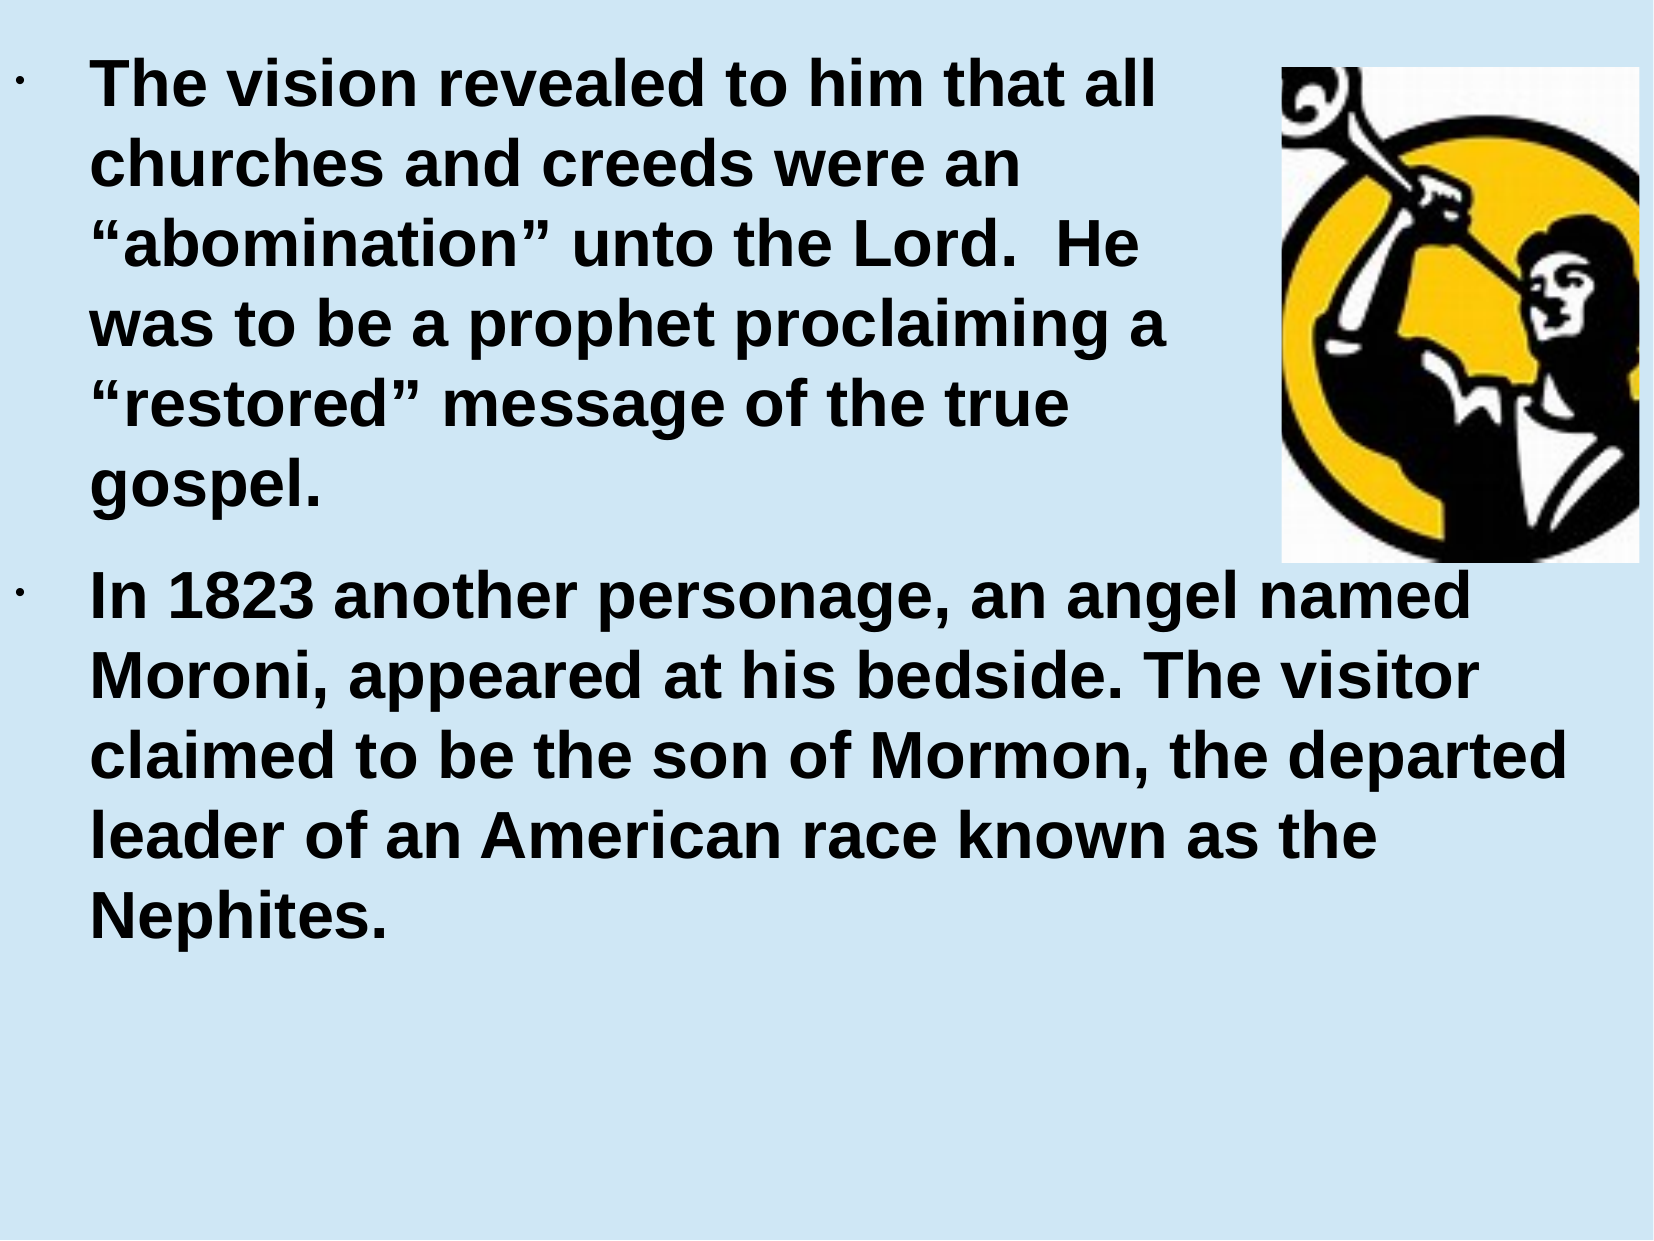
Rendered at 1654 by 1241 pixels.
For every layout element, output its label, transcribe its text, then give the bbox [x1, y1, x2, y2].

picture [1281, 67, 1640, 544]
title [82, 49, 1571, 257]
text_box In 1823 another personage, an angel named Moroni, appeared at his bedside. The visitor claimed to be the son of Mormon, the departed leader of an American race known as the Nephites. [0, 544, 1640, 960]
text_box The vision revealed to him that all churches and creeds were an “abomination” unto the Lord. He was to be a prophet proclaiming a “restored” message of the true gospel. [0, 32, 1267, 528]
